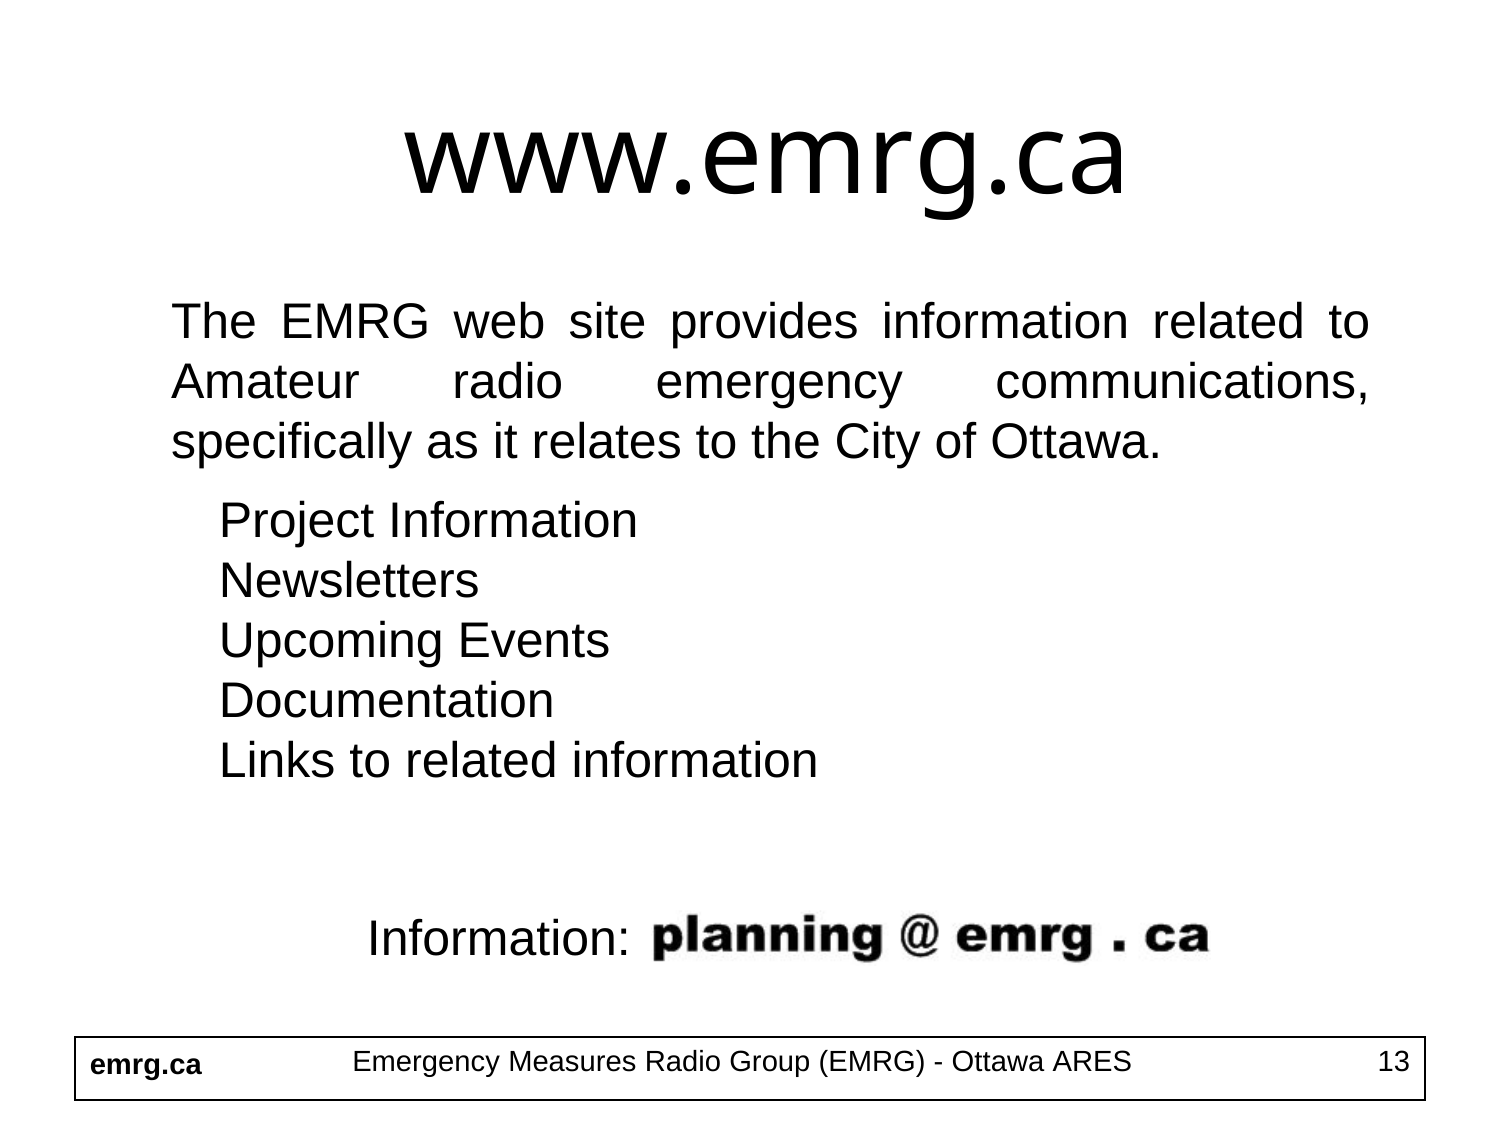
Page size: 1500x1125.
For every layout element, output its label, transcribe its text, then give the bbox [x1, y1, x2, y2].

text_box The EMRG web site provides information related to Amateur radio emergency communications, specifically as it relates to the City of Ottawa. Project Information Newsletters Upcoming Events Documentation Links to related information [156, 281, 1386, 796]
picture [651, 898, 1211, 966]
text_box www.emrg.ca [389, 73, 1147, 225]
text_box Information: [235, 898, 777, 974]
